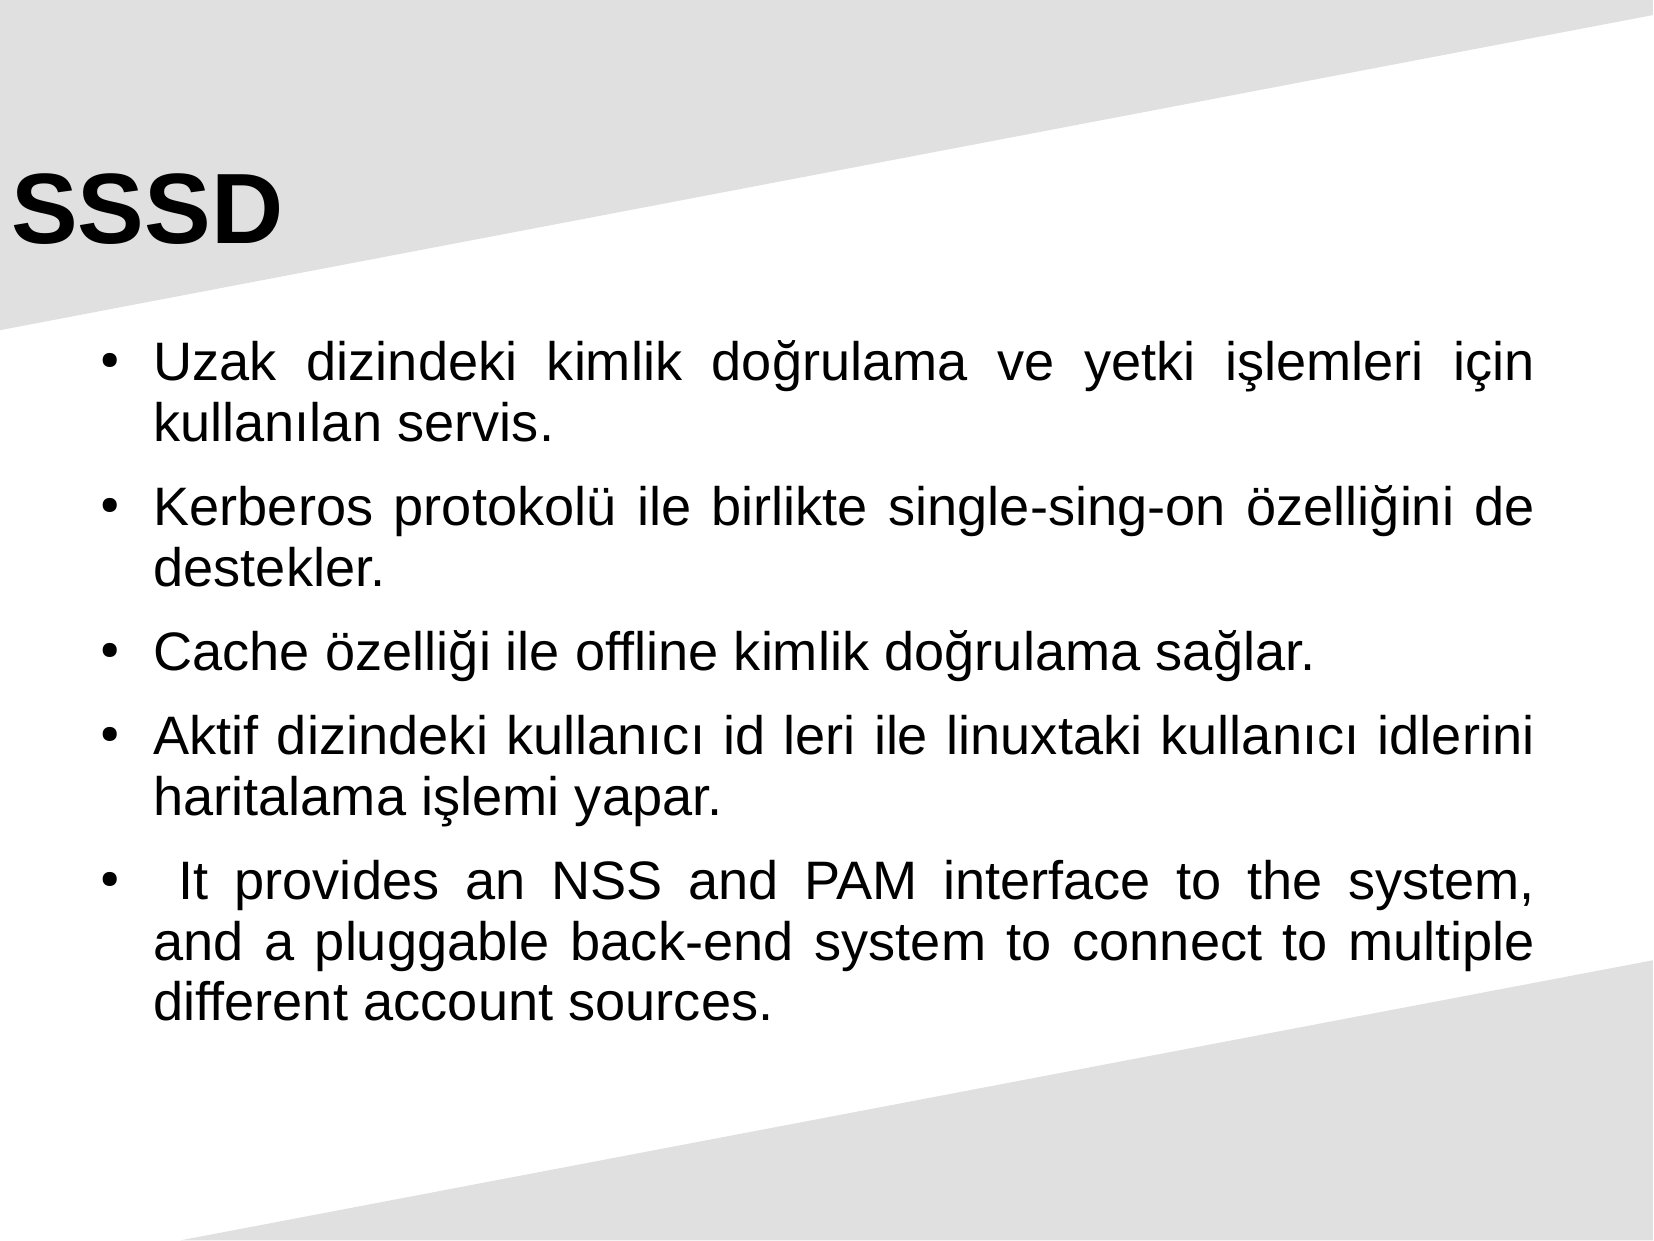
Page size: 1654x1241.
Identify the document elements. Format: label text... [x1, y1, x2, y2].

list Uzak dizindeki kimlik doğrulama ve yetki işlemleri için kullanılan servis. Kerberos protokolü ile birlikte single-sing-on özelliğini de destekler. Cache özelliği ile offline kimlik doğrulama sağlar. Aktif dizindeki kullanıcı id leri ile linuxtaki kullanıcı idlerini haritalama işlemi yapar. It provides an NSS and PAM interface to the system, and a pluggable back-end system to connect to multiple different account sources. [82, 331, 1538, 1052]
title SSSD [11, 105, 1499, 313]
